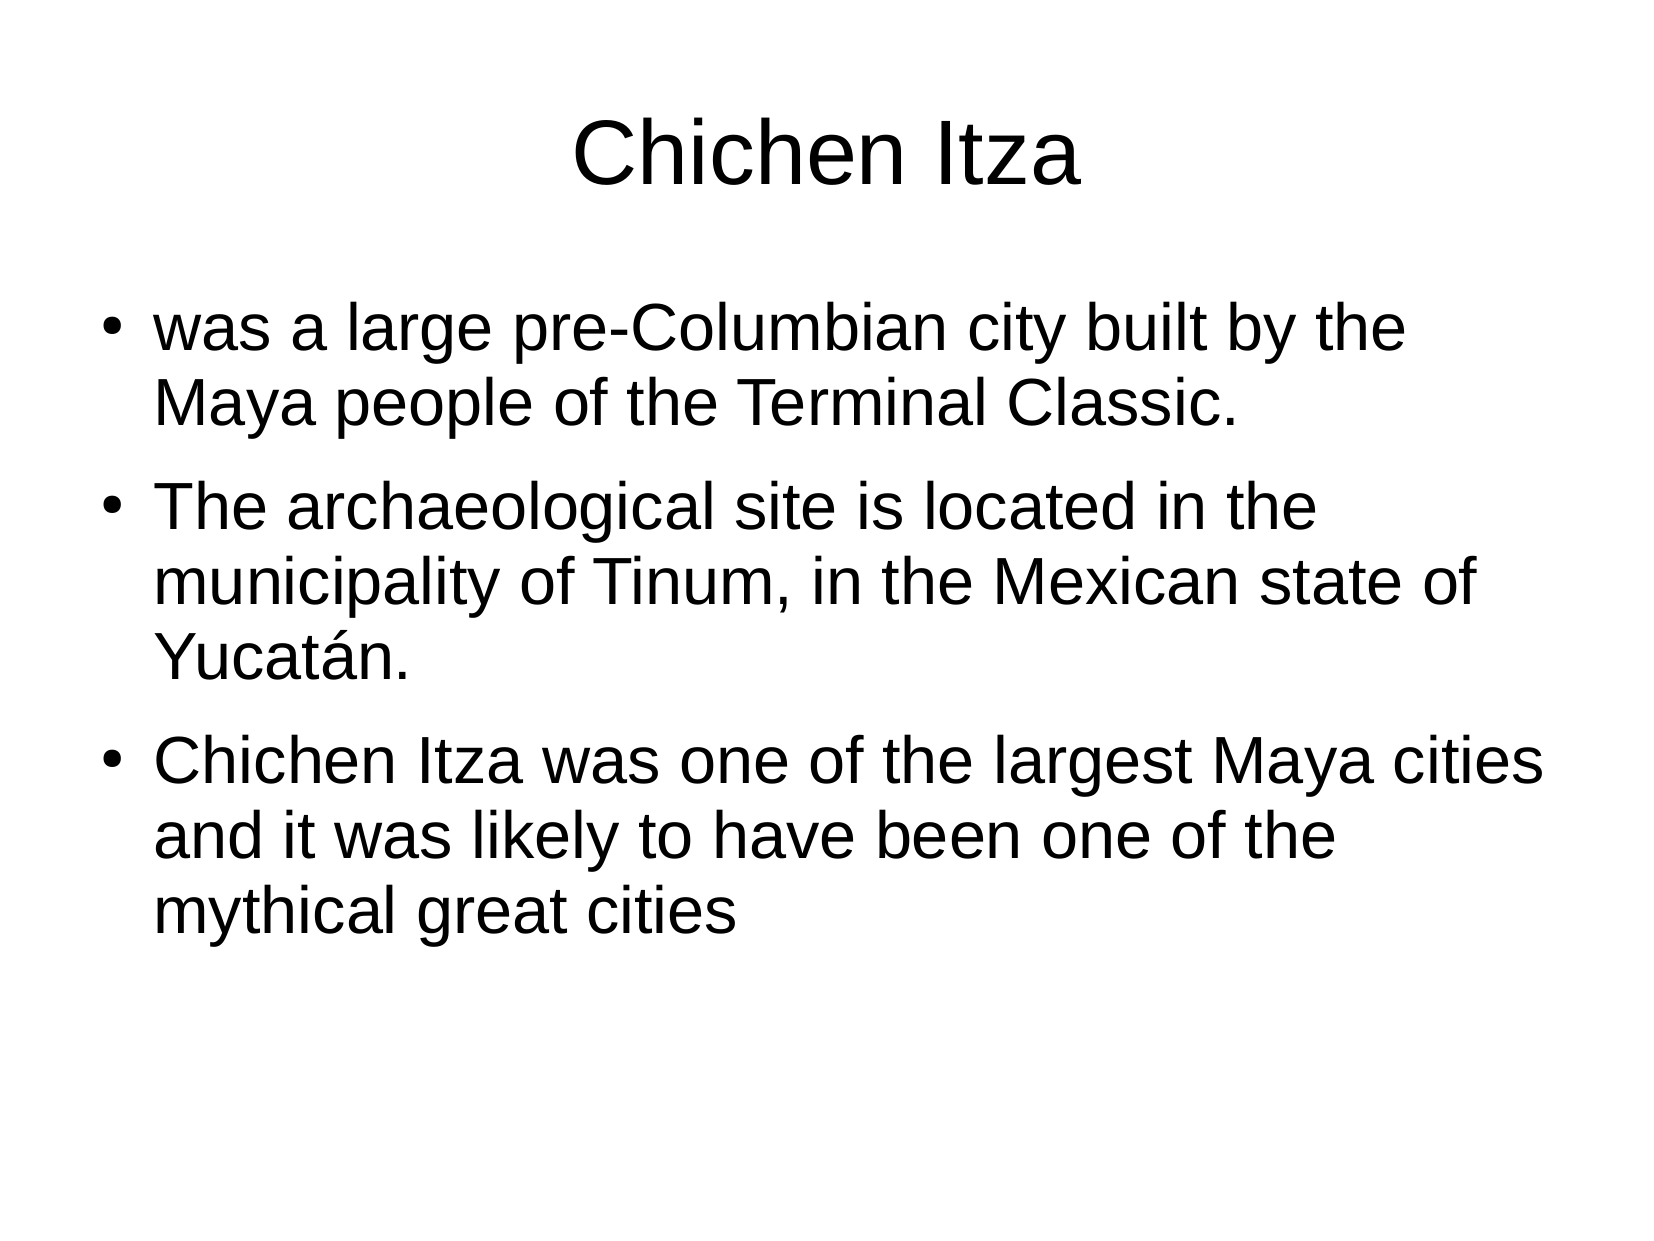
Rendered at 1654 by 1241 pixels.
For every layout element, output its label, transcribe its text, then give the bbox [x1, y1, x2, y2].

title Chichen Itza [82, 49, 1571, 257]
list was a large pre-Columbian city built by the Maya people of the Terminal Classic. The archaeological site is located in the municipality of Tinum, in the Mexican state of Yucatán. Chichen Itza was one of the largest Maya cities and it was likely to have been one of the mythical great cities [82, 290, 1571, 1010]
